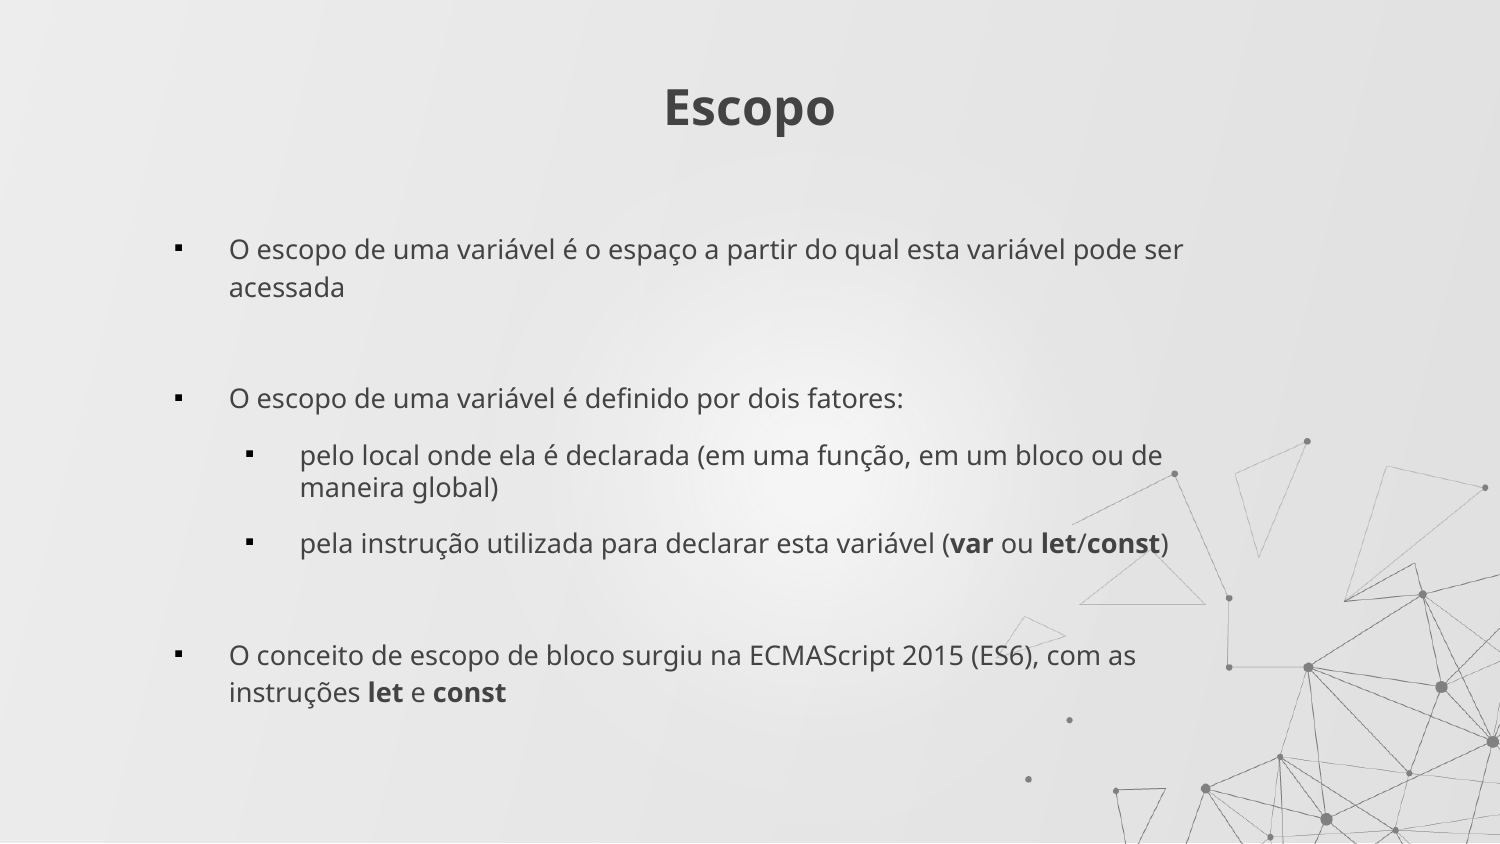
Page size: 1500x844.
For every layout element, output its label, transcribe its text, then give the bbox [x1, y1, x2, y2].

list O escopo de uma variável é o espaço a partir do qual esta variável pode ser acessada O escopo de uma variável é definido por dois fatores: pelo local onde ela é declarada (em uma função, em um bloco ou de maneira global) pela instrução utilizada para declarar esta variável (var ou let/const) O conceito de escopo de bloco surgiu na ECMAScript 2015 (ES6), com as instruções let e const [142, 216, 1278, 455]
picture [0, 0, 1500, 844]
title Escopo [60, 60, 1441, 216]
